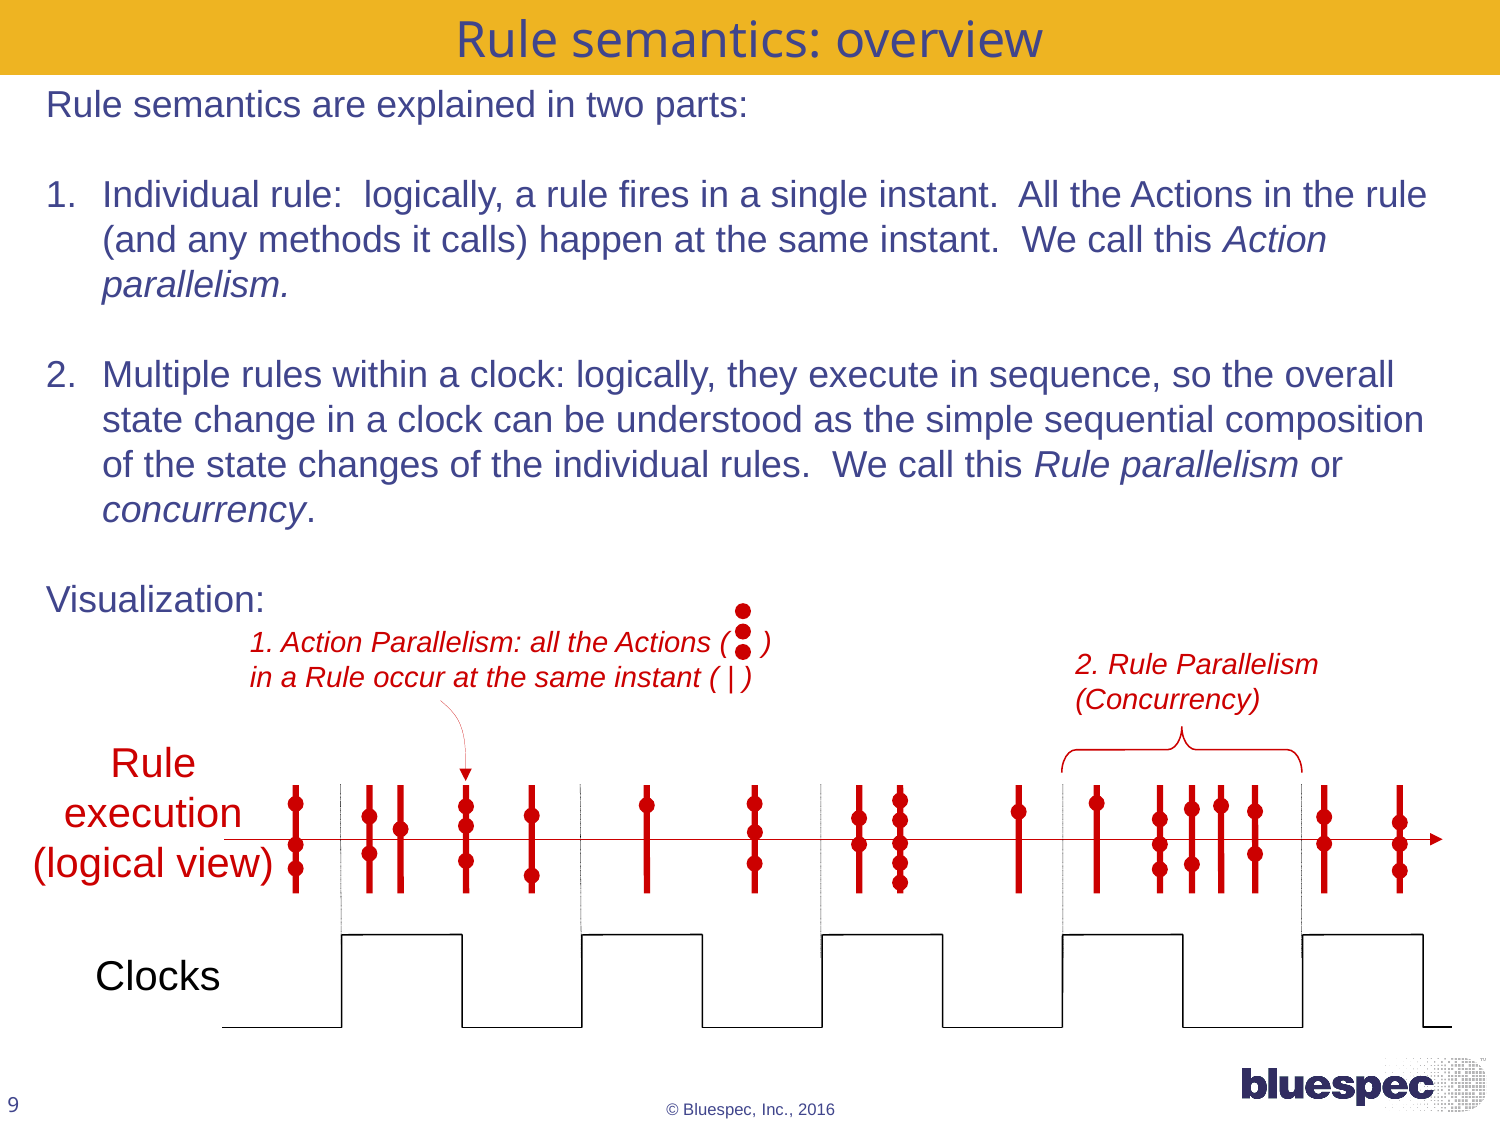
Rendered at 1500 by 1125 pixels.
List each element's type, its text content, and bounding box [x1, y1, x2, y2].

text_box [1088, 795, 1105, 812]
text_box [1316, 808, 1333, 826]
text_box Rule semantics: overview [0, 0, 1500, 75]
text_box [1316, 835, 1333, 852]
text_box [523, 807, 540, 824]
text_box [290, 795, 304, 812]
text_box [892, 854, 909, 871]
text_box [290, 860, 304, 877]
text_box [1151, 811, 1168, 828]
text_box [746, 824, 763, 841]
text_box 1. Action Parallelism: all the Actions ( ) in a Rule occur at the same instant ( | ) [249, 623, 795, 694]
text_box [1391, 835, 1408, 853]
text_box [1391, 814, 1408, 831]
text_box 2. Rule Parallelism (Concurrency) [1060, 645, 1351, 715]
text_box [892, 835, 909, 852]
text_box [1183, 801, 1200, 818]
text_box [1010, 803, 1027, 820]
picture [1242, 1058, 1487, 1112]
text_box Clocks [80, 941, 236, 1007]
slide_number <number> [7, 1044, 320, 1120]
text_box Rule execution (logical view) [17, 727, 290, 893]
text_box [746, 855, 763, 872]
text_box [392, 821, 409, 838]
text_box [290, 836, 304, 853]
text_box [892, 792, 909, 809]
text_box [523, 867, 540, 884]
text_box [457, 817, 475, 834]
text_box [1183, 856, 1200, 873]
text_box [1151, 861, 1168, 878]
text_box [1247, 803, 1264, 820]
text_box [1213, 797, 1230, 814]
text_box [892, 874, 909, 891]
text_box [361, 808, 378, 825]
text_box [734, 603, 752, 620]
text_box [734, 623, 752, 640]
text_box [892, 812, 909, 829]
text_box [1247, 845, 1264, 863]
text_box [457, 798, 475, 815]
text_box [1151, 836, 1168, 853]
text_box [746, 795, 763, 812]
text_box [734, 643, 752, 661]
text_box [638, 797, 655, 814]
text_box [457, 852, 475, 869]
text_box [1391, 862, 1408, 879]
text_box [851, 810, 868, 827]
text_box Rule semantics are explained in two parts: Individual rule: logically, a rule fires in a single instant. All the Actions in the rule (and any methods it calls) happen at the same instant. We call this Action parallelism. Multiple rules within a clock: logically, they execute in sequence, so the overall state change in a clock can be understood as the simple sequential composition of the state changes of the individual rules. We call this Rule parallelism or concurrency. Visualization: [31, 72, 1469, 628]
text_box [361, 845, 378, 862]
text_box [851, 836, 868, 853]
